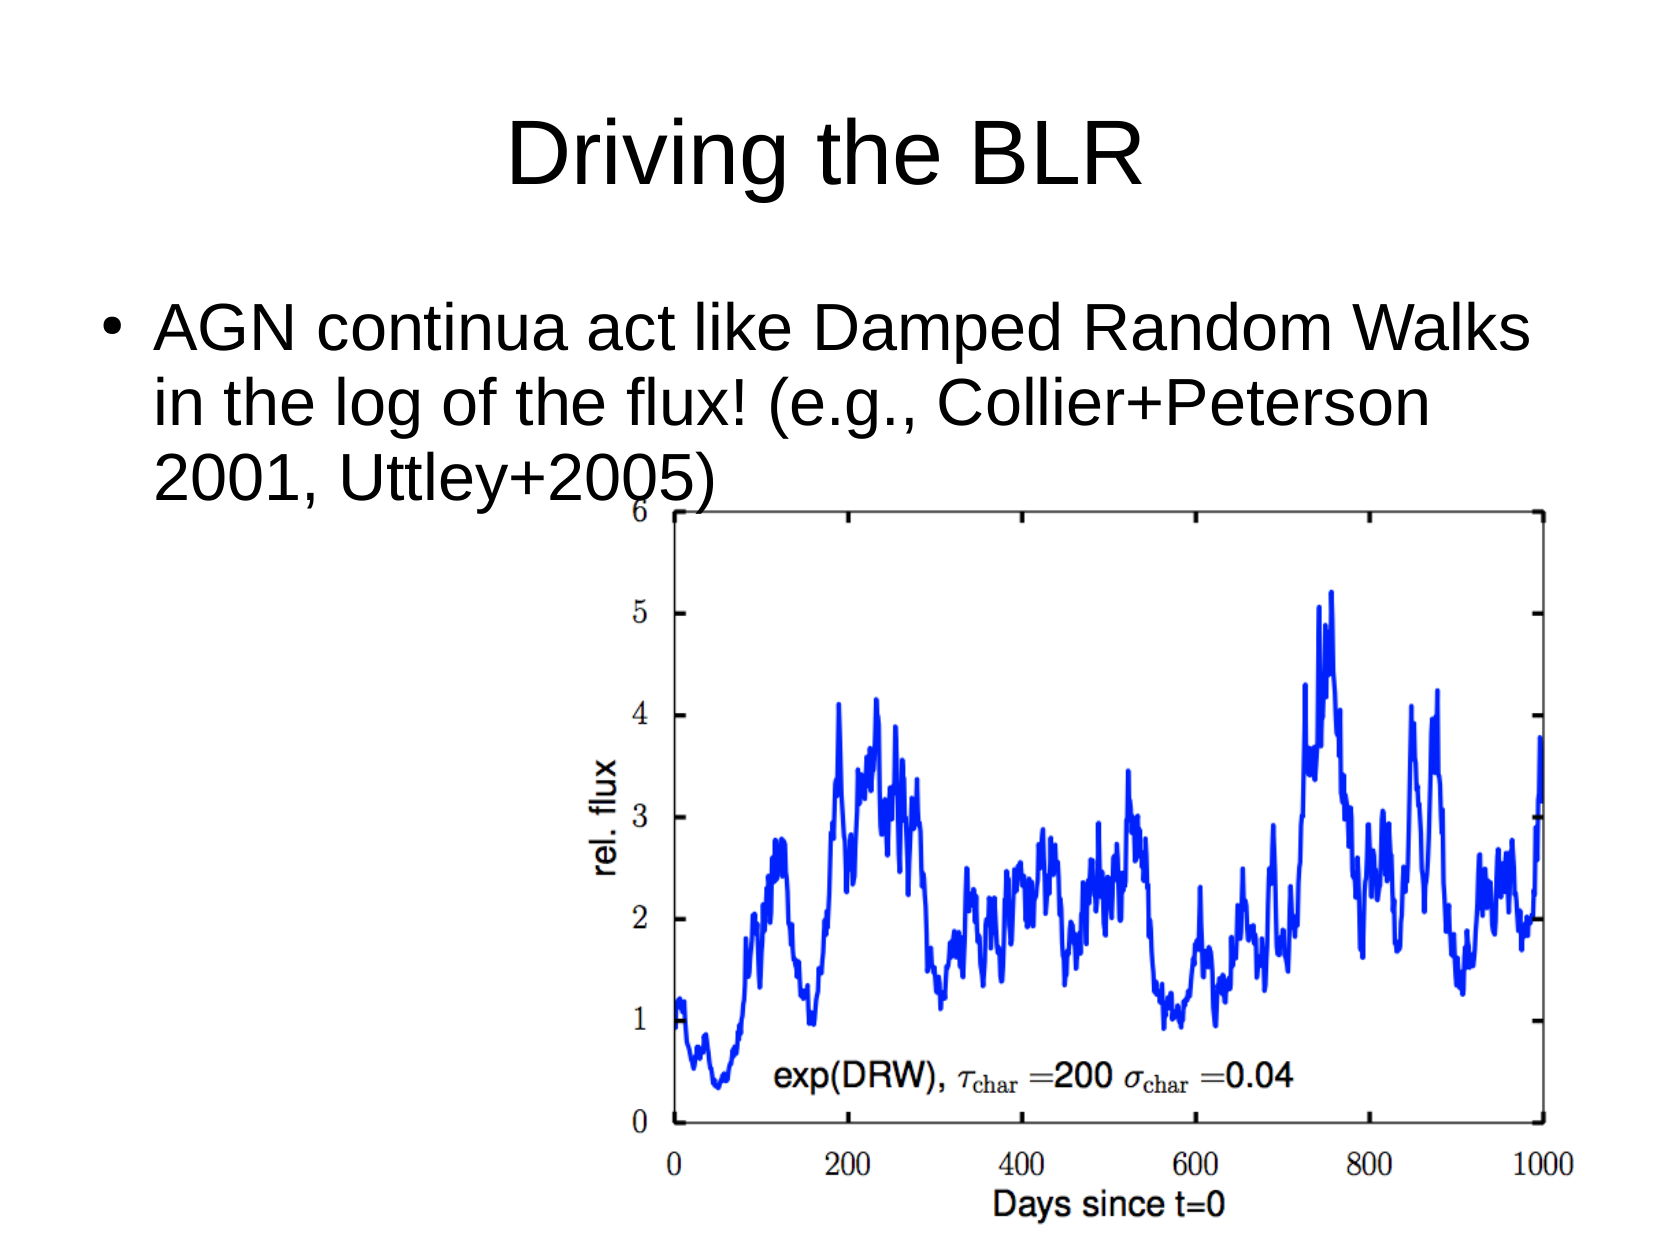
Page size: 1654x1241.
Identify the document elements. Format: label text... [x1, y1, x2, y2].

picture [570, 479, 1593, 1241]
list AGN continua act like Damped Random Walks in the log of the flux! (e.g., Collier+Peterson 2001, Uttley+2005) [82, 290, 1571, 1010]
title Driving the BLR [82, 49, 1571, 257]
